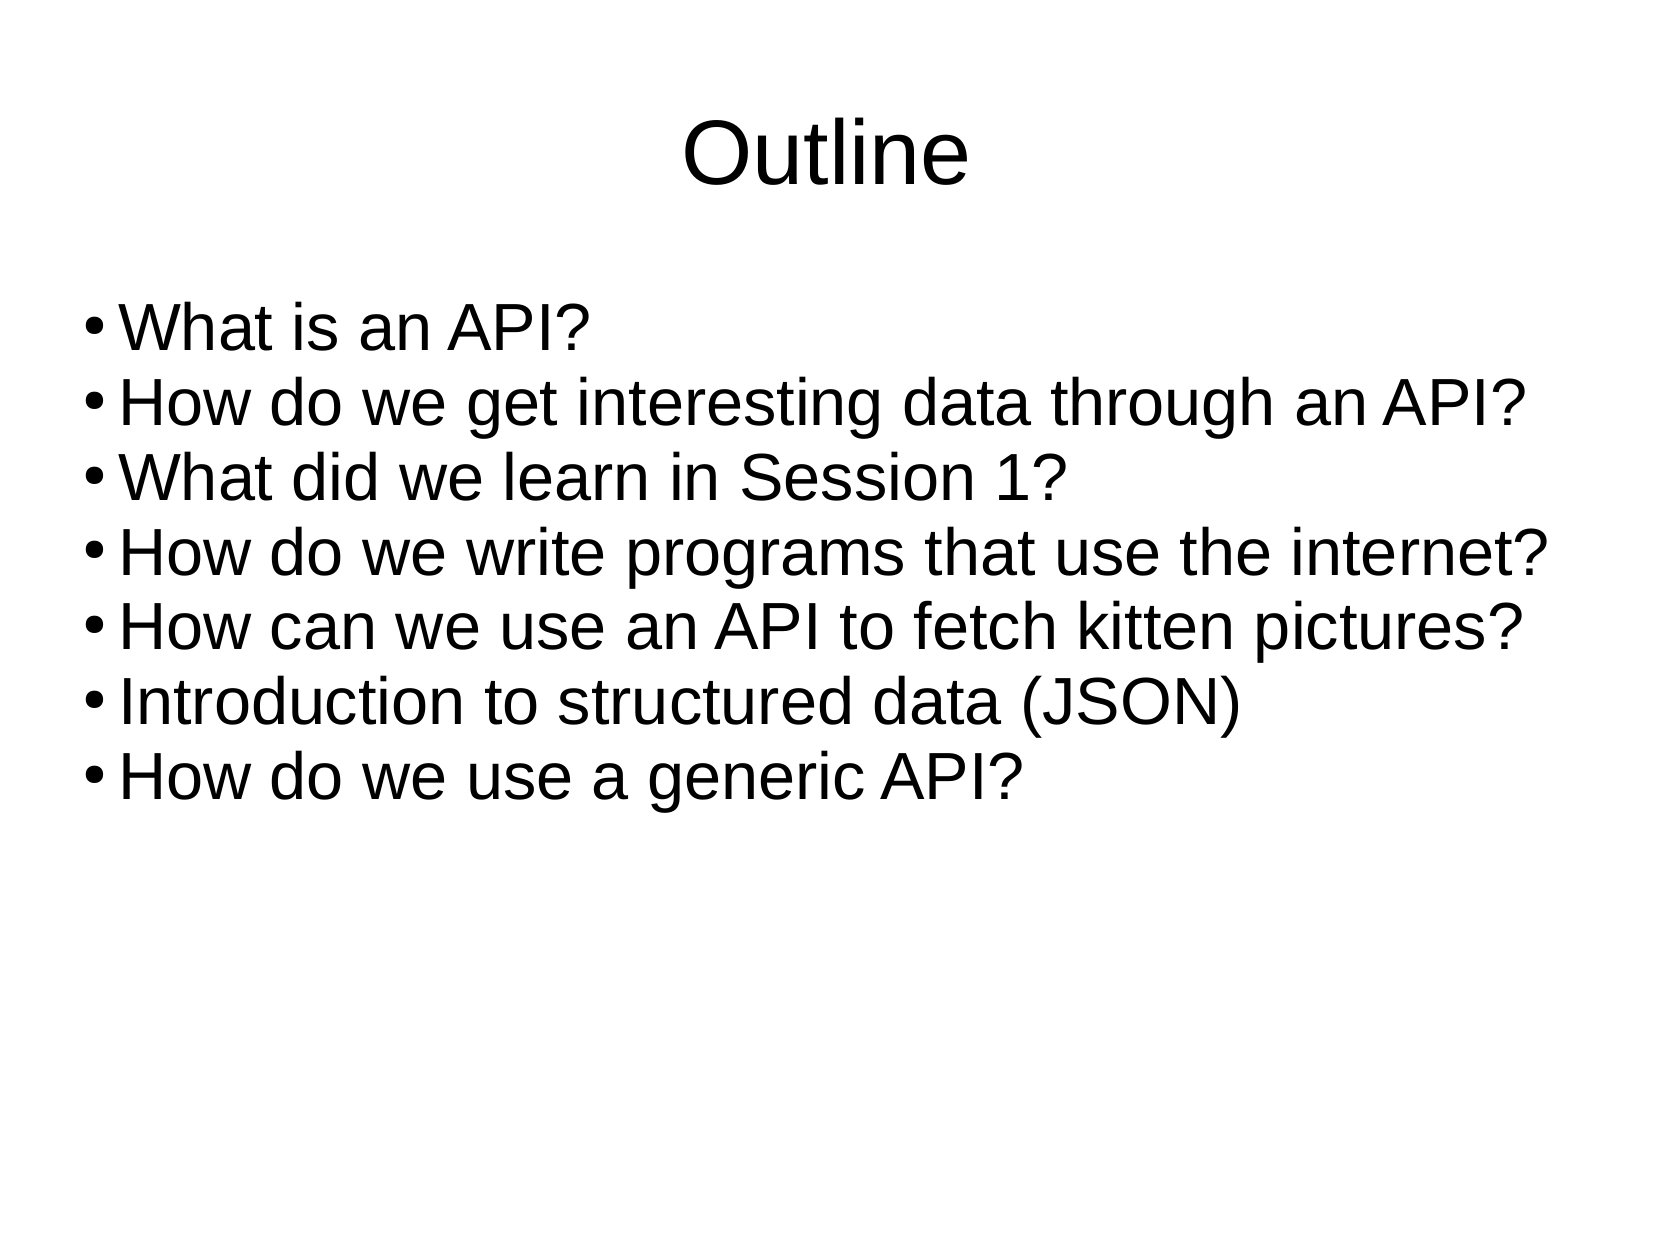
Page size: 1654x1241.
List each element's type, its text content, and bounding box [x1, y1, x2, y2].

title Outline [82, 49, 1571, 257]
subtitle What is an API? How do we get interesting data through an API? What did we learn in Session 1? How do we write programs that use the internet? How can we use an API to fetch kitten pictures? Introduction to structured data (JSON) How do we use a generic API? [82, 290, 1571, 1010]
